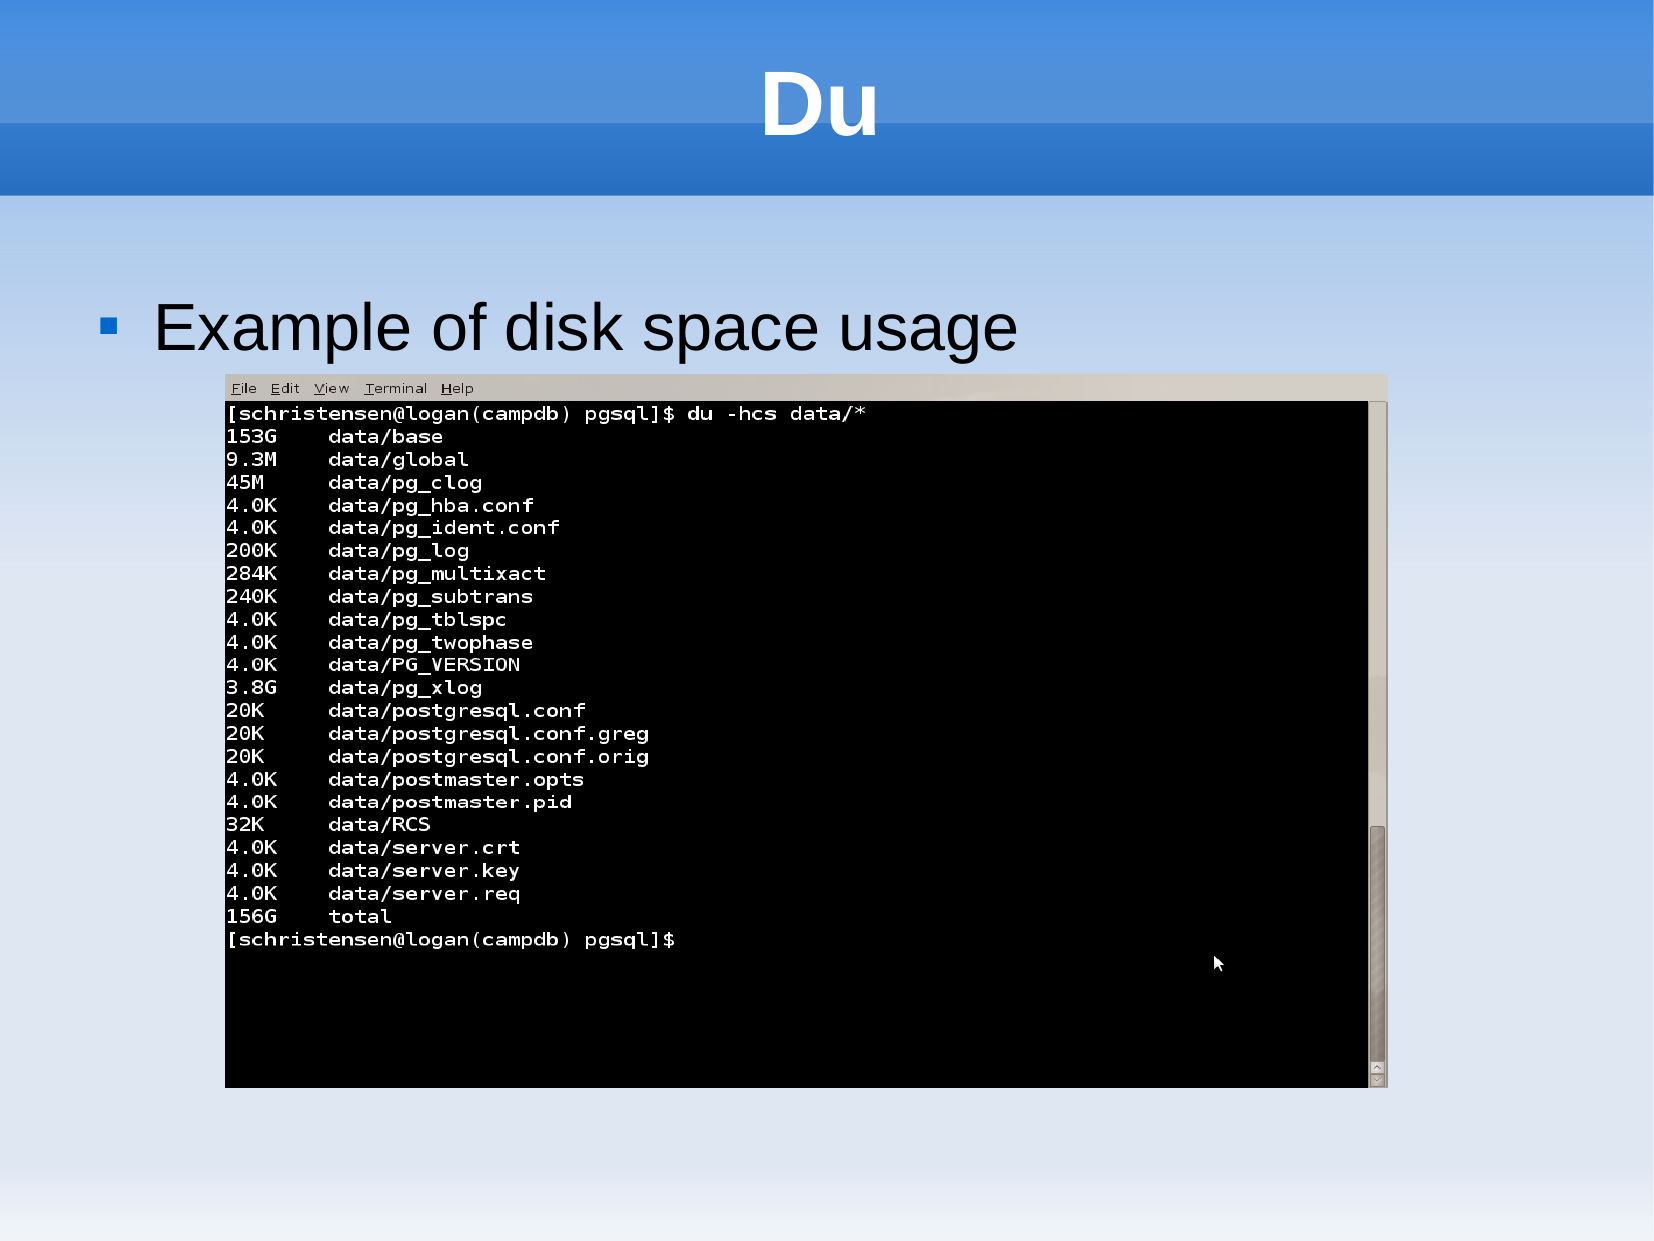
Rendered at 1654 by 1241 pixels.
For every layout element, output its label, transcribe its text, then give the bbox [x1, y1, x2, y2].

picture [0, 0, 1654, 1241]
title Du [76, 0, 1565, 208]
list Example of disk space usage [82, 290, 1571, 1094]
